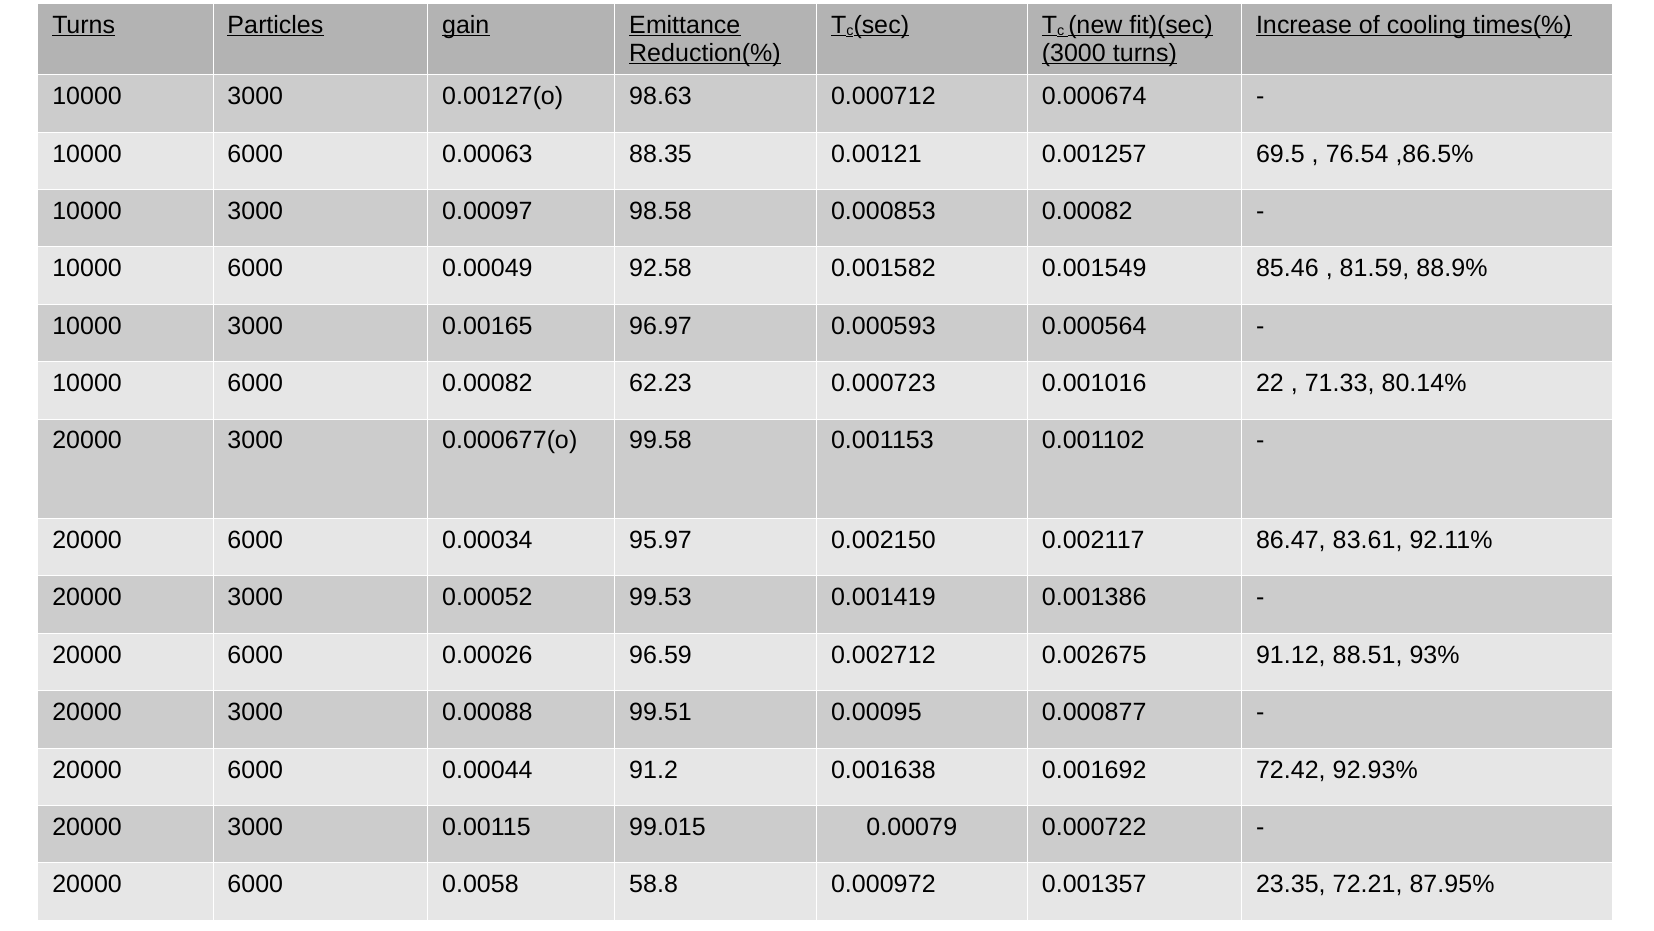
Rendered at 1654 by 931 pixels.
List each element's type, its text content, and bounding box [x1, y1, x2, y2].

table_cell 0.001357 [1028, 863, 1241, 920]
table_cell 0.00127(o) [428, 75, 614, 132]
table_cell 0.00052 [428, 576, 614, 633]
table_cell 91.2 [615, 749, 816, 805]
table_cell 58.8 [615, 863, 816, 920]
table_header Particles [214, 4, 427, 74]
table_cell - [1242, 576, 1612, 633]
table_cell 88.35 [615, 133, 816, 189]
table_cell 0.001582 [817, 247, 1027, 304]
table_cell 0.00026 [428, 634, 614, 690]
table_cell - [1242, 190, 1612, 246]
table_cell 99.58 [615, 420, 816, 518]
table_header gain [428, 4, 614, 74]
table_cell 0.001386 [1028, 576, 1241, 633]
table_cell 62.23 [615, 362, 816, 419]
table_cell 10000 [38, 305, 213, 361]
table_cell 0.002150 [817, 519, 1027, 575]
table_cell 6000 [214, 362, 427, 419]
table_cell 0.000723 [817, 362, 1027, 419]
table_cell 95.97 [615, 519, 816, 575]
table_header Tc (new fit)(sec) (3000 turns) [1028, 4, 1241, 74]
table_cell 0.000593 [817, 305, 1027, 361]
table_cell 98.58 [615, 190, 816, 246]
table_cell 0.00063 [428, 133, 614, 189]
table_cell 85.46 , 81.59, 88.9% [1242, 247, 1612, 304]
table_cell 0.00165 [428, 305, 614, 361]
table_cell 3000 [214, 305, 427, 361]
table_cell 10000 [38, 362, 213, 419]
table_cell 69.5 , 76.54 ,86.5% [1242, 133, 1612, 189]
table_cell - [1242, 420, 1612, 518]
table_cell 0.001638 [817, 749, 1027, 805]
table_cell 3000 [214, 420, 427, 518]
table_cell 99.015 [615, 806, 816, 862]
table_cell 0.001692 [1028, 749, 1241, 805]
table_cell 0.00079 [817, 806, 1027, 862]
table_cell 99.53 [615, 576, 816, 633]
table_cell 0.000722 [1028, 806, 1241, 862]
table_cell 0.00095 [817, 691, 1027, 748]
table_cell 10000 [38, 75, 213, 132]
table_cell 96.59 [615, 634, 816, 690]
table_cell 0.00121 [817, 133, 1027, 189]
table_cell 6000 [214, 519, 427, 575]
table_cell 72.42, 92.93% [1242, 749, 1612, 805]
table_cell 0.001257 [1028, 133, 1241, 189]
table_cell 0.00115 [428, 806, 614, 862]
table_cell 0.000972 [817, 863, 1027, 920]
table_cell 20000 [38, 420, 213, 518]
table_cell 20000 [38, 634, 213, 690]
table_cell 0.00082 [1028, 190, 1241, 246]
table_cell 0.002712 [817, 634, 1027, 690]
table_cell 6000 [214, 133, 427, 189]
table_cell 10000 [38, 133, 213, 189]
table_cell 20000 [38, 863, 213, 920]
table_cell 0.000853 [817, 190, 1027, 246]
table_cell - [1242, 305, 1612, 361]
table_cell 0.000677(o) [428, 420, 614, 518]
table_cell 0.00097 [428, 190, 614, 246]
table_cell 6000 [214, 863, 427, 920]
table_header Emittance Reduction(%) [615, 4, 816, 74]
table_cell 10000 [38, 190, 213, 246]
table_cell 10000 [38, 247, 213, 304]
table_cell 3000 [214, 75, 427, 132]
table_cell 0.000712 [817, 75, 1027, 132]
table_cell 6000 [214, 247, 427, 304]
table_cell - [1242, 806, 1612, 862]
table_cell 0.000564 [1028, 305, 1241, 361]
table_cell 0.000877 [1028, 691, 1241, 748]
table_cell 0.0058 [428, 863, 614, 920]
table_cell 6000 [214, 749, 427, 805]
table_cell 92.58 [615, 247, 816, 304]
table_cell 0.00049 [428, 247, 614, 304]
table_cell 0.00088 [428, 691, 614, 748]
table_cell 22 , 71.33, 80.14% [1242, 362, 1612, 419]
table_cell 23.35, 72.21, 87.95% [1242, 863, 1612, 920]
table_header Turns [38, 4, 213, 74]
table_cell 0.002675 [1028, 634, 1241, 690]
table_cell 0.00044 [428, 749, 614, 805]
table_cell 99.51 [615, 691, 816, 748]
table_cell 0.001153 [817, 420, 1027, 518]
table_cell 98.63 [615, 75, 816, 132]
table_cell 0.001419 [817, 576, 1027, 633]
table_cell 20000 [38, 519, 213, 575]
table_cell 0.001016 [1028, 362, 1241, 419]
table_cell 20000 [38, 576, 213, 633]
table_cell - [1242, 691, 1612, 748]
table_cell 3000 [214, 190, 427, 246]
table_cell 96.97 [615, 305, 816, 361]
table_header Increase of cooling times(%) [1242, 4, 1612, 74]
table_cell 3000 [214, 691, 427, 748]
table_cell 0.00082 [428, 362, 614, 419]
table_cell 0.00034 [428, 519, 614, 575]
table_cell 91.12, 88.51, 93% [1242, 634, 1612, 690]
table_cell 20000 [38, 691, 213, 748]
table_cell 20000 [38, 806, 213, 862]
table_cell - [1242, 75, 1612, 132]
table_cell 86.47, 83.61, 92.11% [1242, 519, 1612, 575]
table_header Tc(sec) [817, 4, 1027, 74]
table_cell 20000 [38, 749, 213, 805]
table_cell 0.001102 [1028, 420, 1241, 518]
table_cell 0.001549 [1028, 247, 1241, 304]
table_cell 6000 [214, 634, 427, 690]
table_cell 0.002117 [1028, 519, 1241, 575]
table_cell 3000 [214, 806, 427, 862]
table_cell 0.000674 [1028, 75, 1241, 132]
table_cell 3000 [214, 576, 427, 633]
